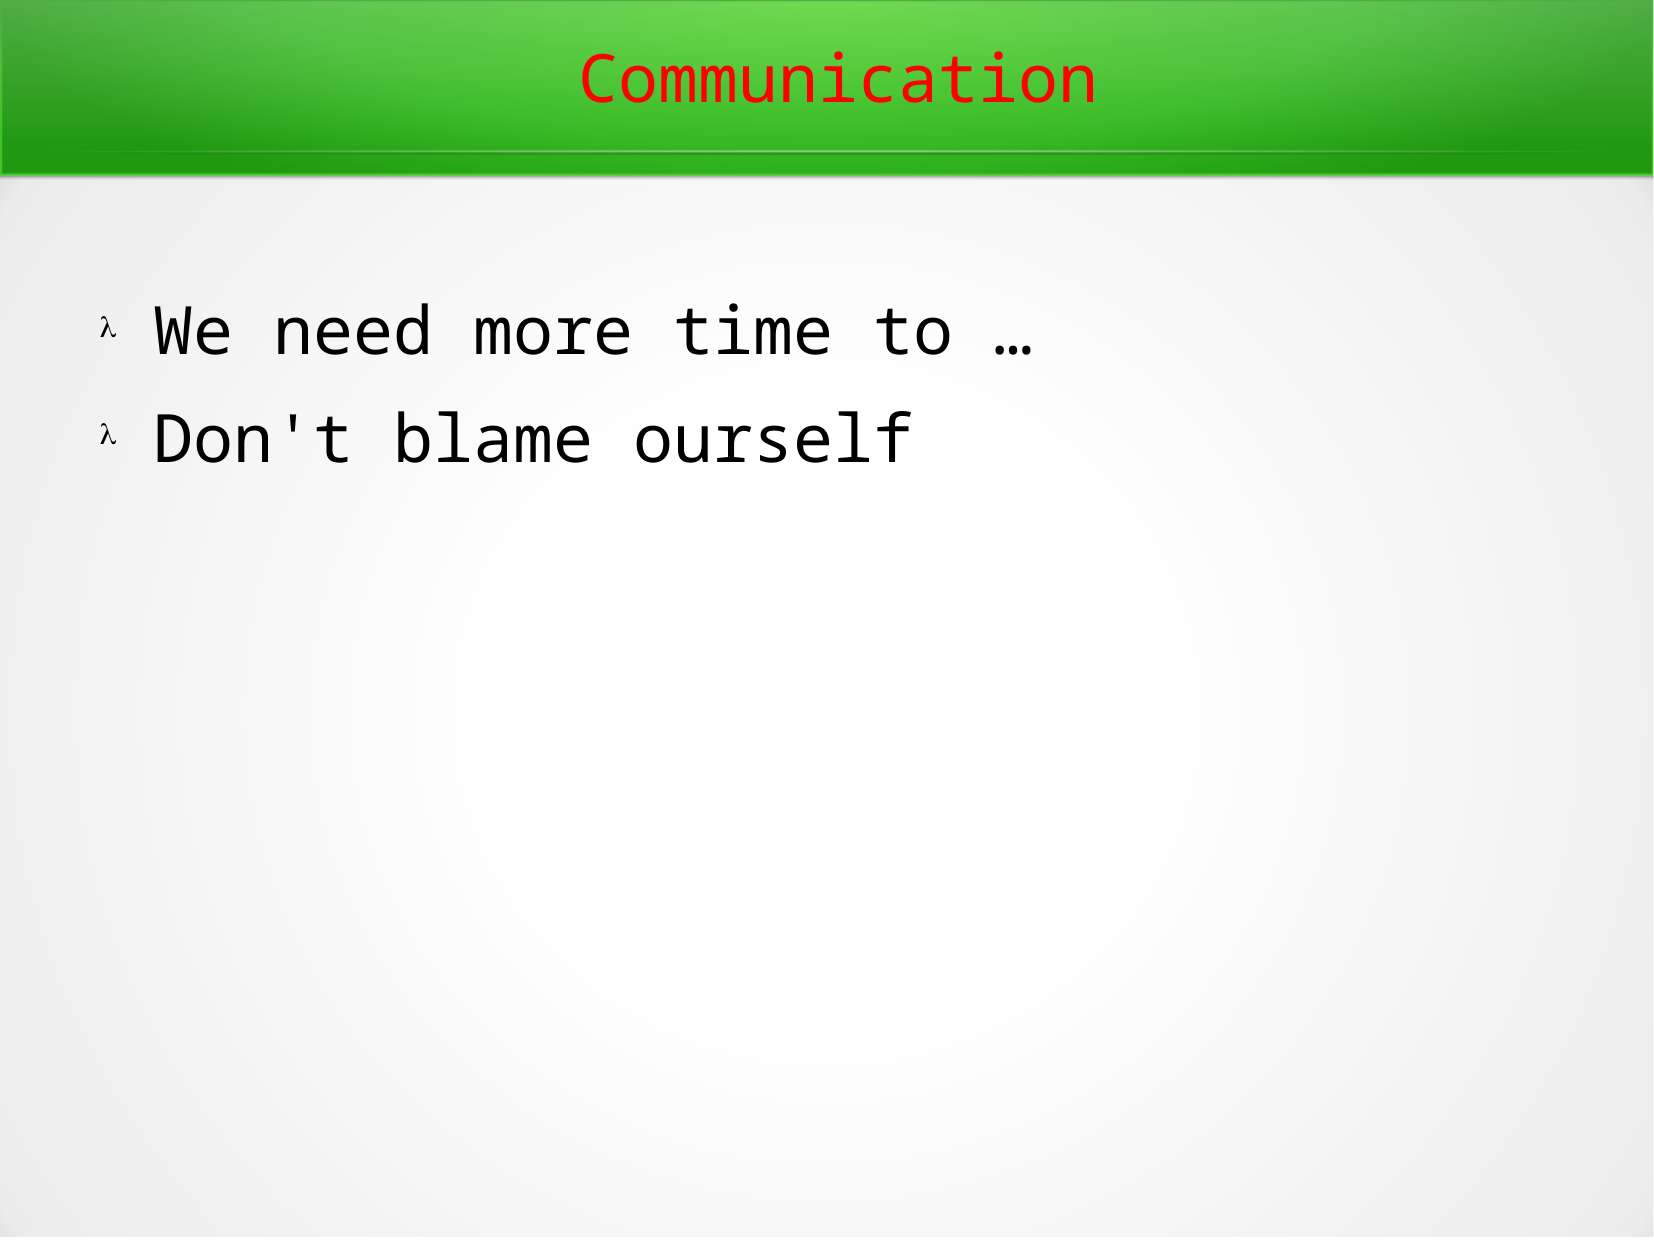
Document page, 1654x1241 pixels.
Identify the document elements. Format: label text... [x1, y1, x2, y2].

title Communication [94, 10, 1583, 147]
picture [0, 0, 1654, 1237]
list We need more time to … Don't blame ourself [82, 290, 1571, 1109]
